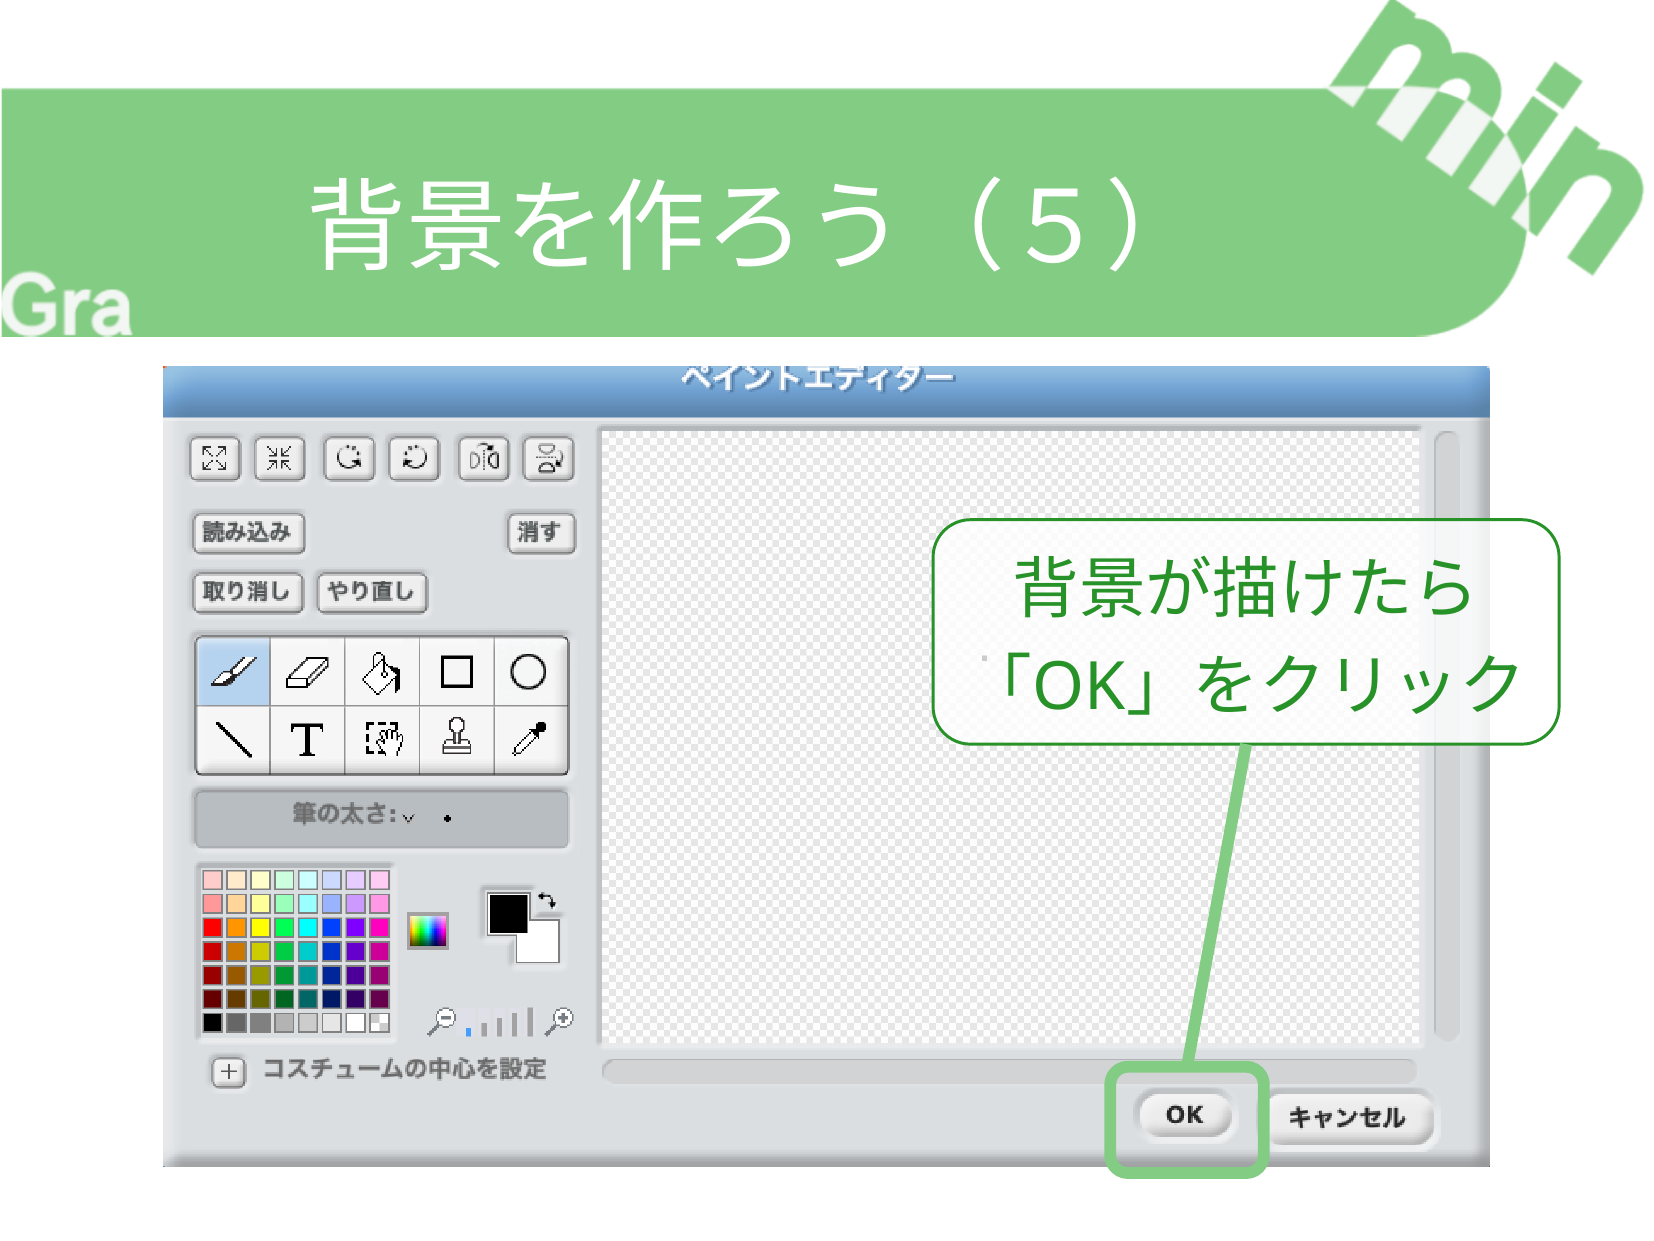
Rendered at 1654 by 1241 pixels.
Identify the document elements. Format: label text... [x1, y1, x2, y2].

picture [163, 366, 1490, 1167]
text_box 背景が描けたら「OK」をクリック [933, 519, 1560, 745]
picture [1195, 745, 1490, 1167]
picture [1117, 1073, 1257, 1167]
picture [1, 0, 1654, 337]
title 背景を作ろう（５） [11, 134, 1501, 303]
